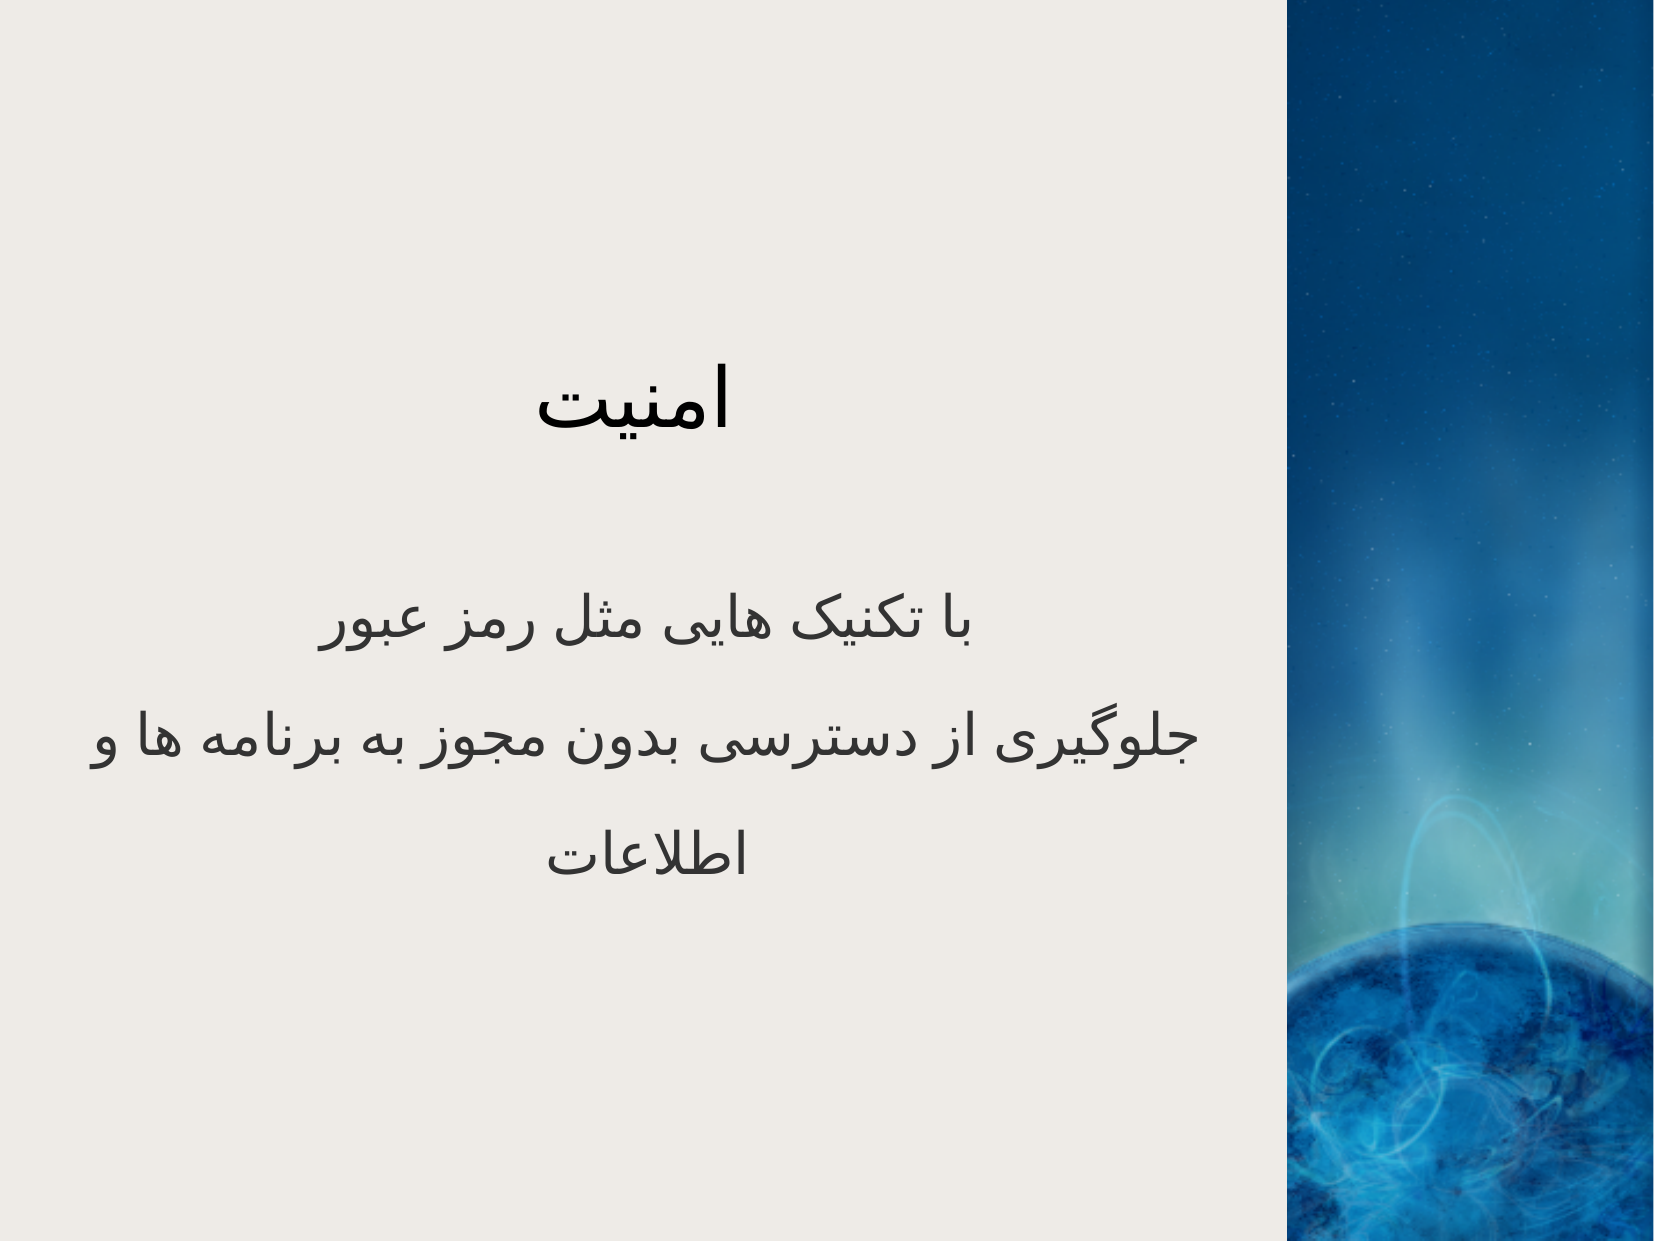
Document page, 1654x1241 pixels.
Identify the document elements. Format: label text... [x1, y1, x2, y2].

title با تکنیک هایی مثل رمز عبور جلوگیری از دسترسی بدون مجوز به برنامه ها و اطلاعات [37, 493, 1259, 934]
picture [0, 0, 1654, 1241]
title امنیت [14, 292, 1255, 500]
